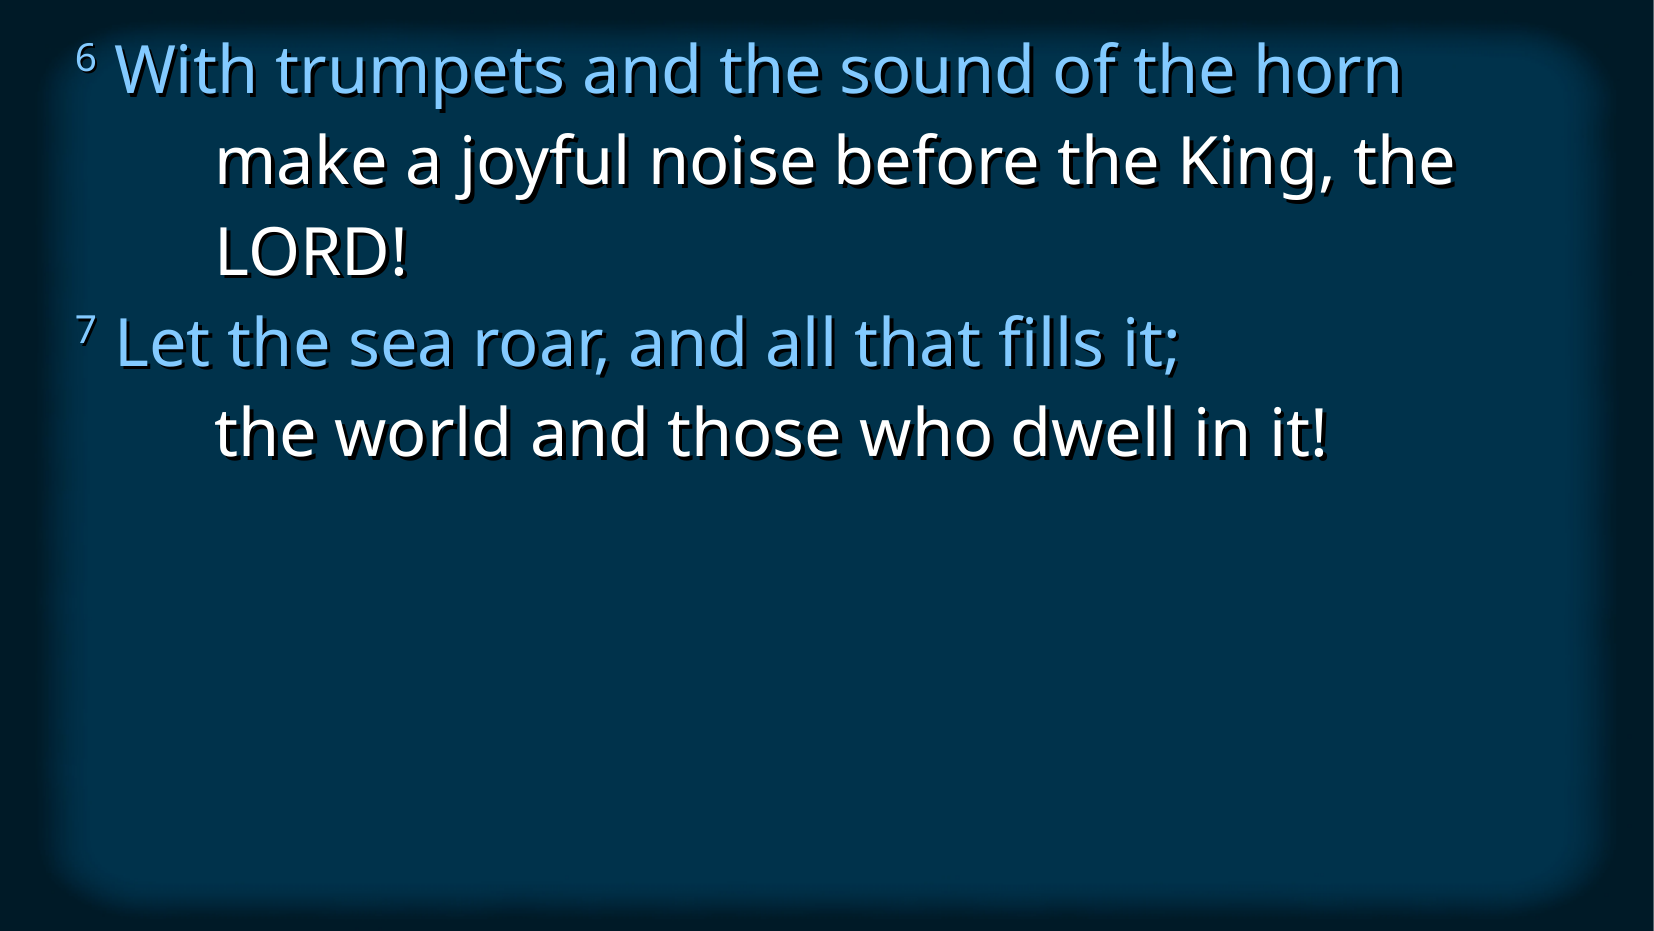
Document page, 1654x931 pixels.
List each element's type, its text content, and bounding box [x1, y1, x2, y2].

text_box 6 With trumpets and the sound of the horn make a joyful noise before the King, the LORD! 7 Let the sea roar, and all that fills it; the world and those who dwell in it! [60, 15, 1591, 496]
picture [0, 0, 1654, 931]
